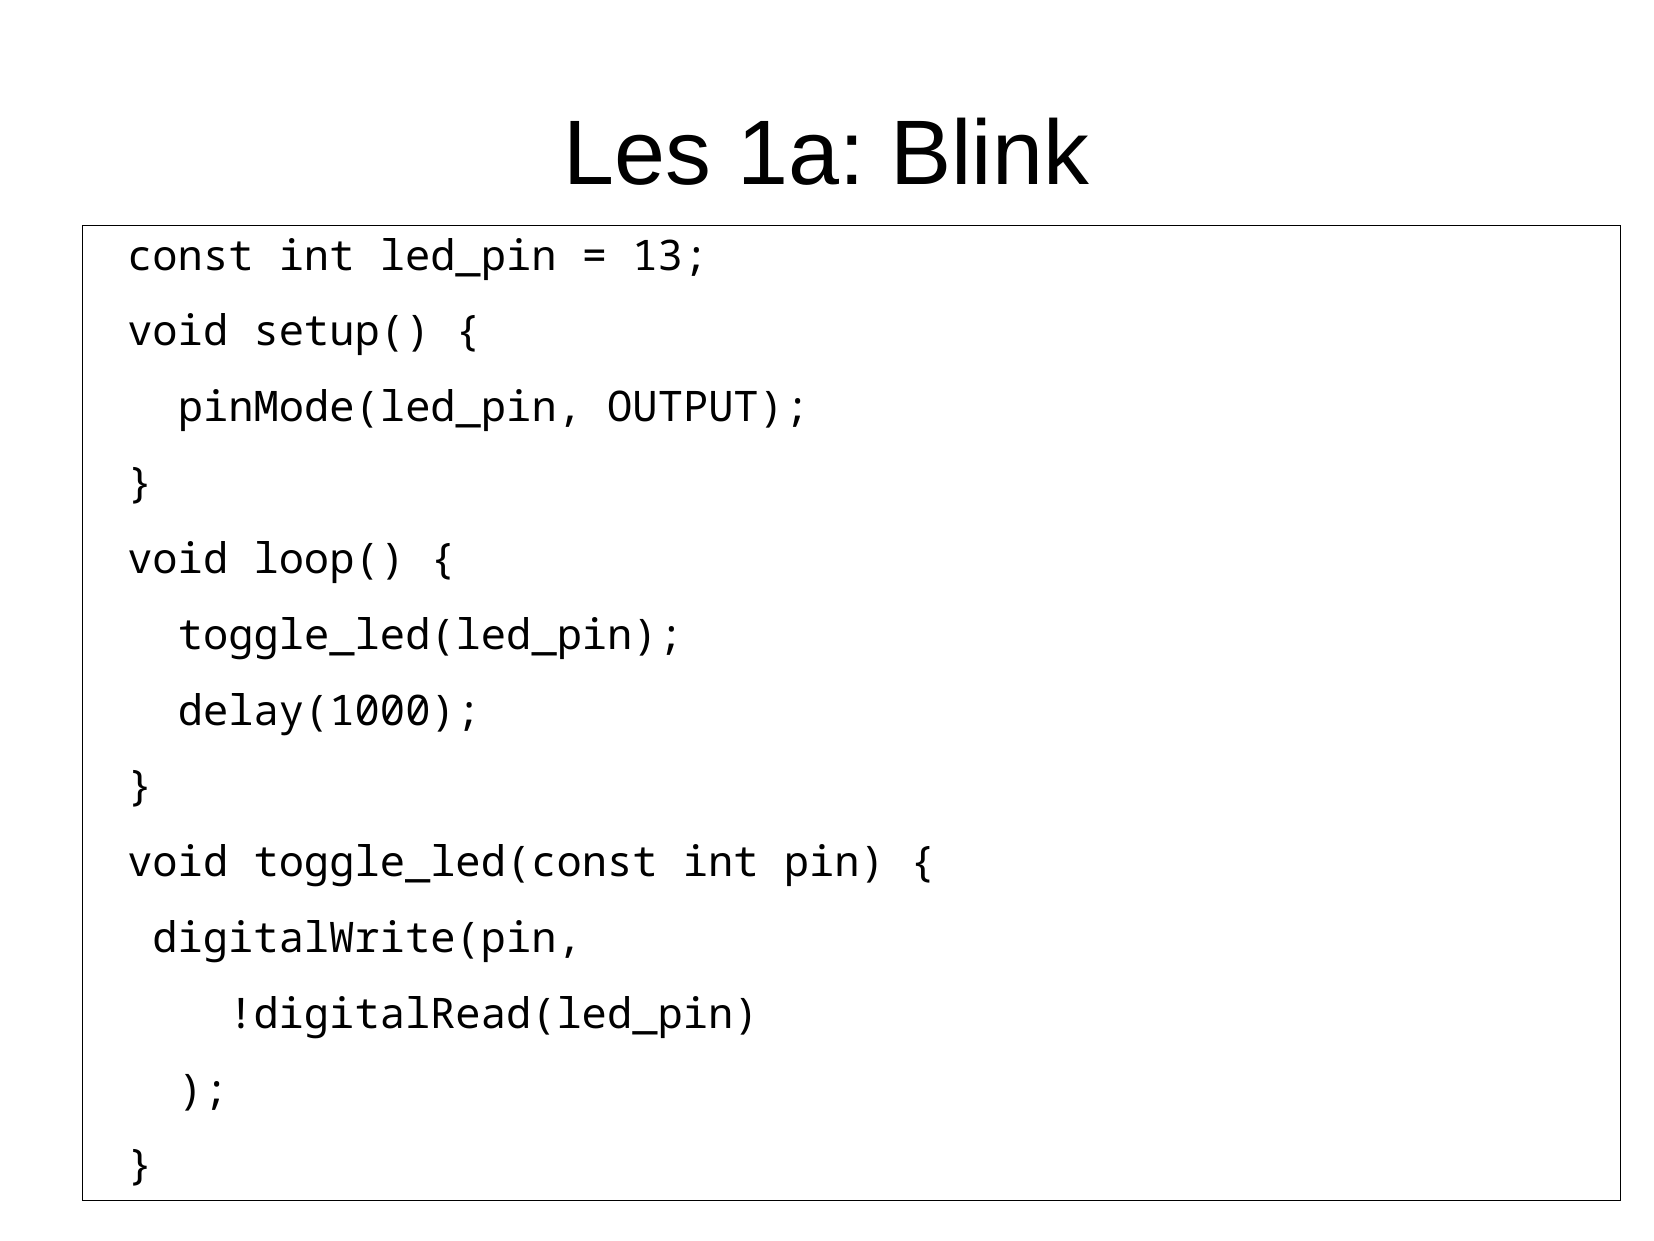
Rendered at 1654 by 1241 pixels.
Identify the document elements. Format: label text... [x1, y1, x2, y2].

list const int led_pin = 13; void setup() { pinMode(led_pin, OUTPUT); } void loop() { toggle_led(led_pin); delay(1000); } void toggle_led(const int pin) { digitalWrite(pin, !digitalRead(led_pin) ); } [82, 225, 1621, 1201]
title Les 1a: Blink [82, 49, 1571, 225]
